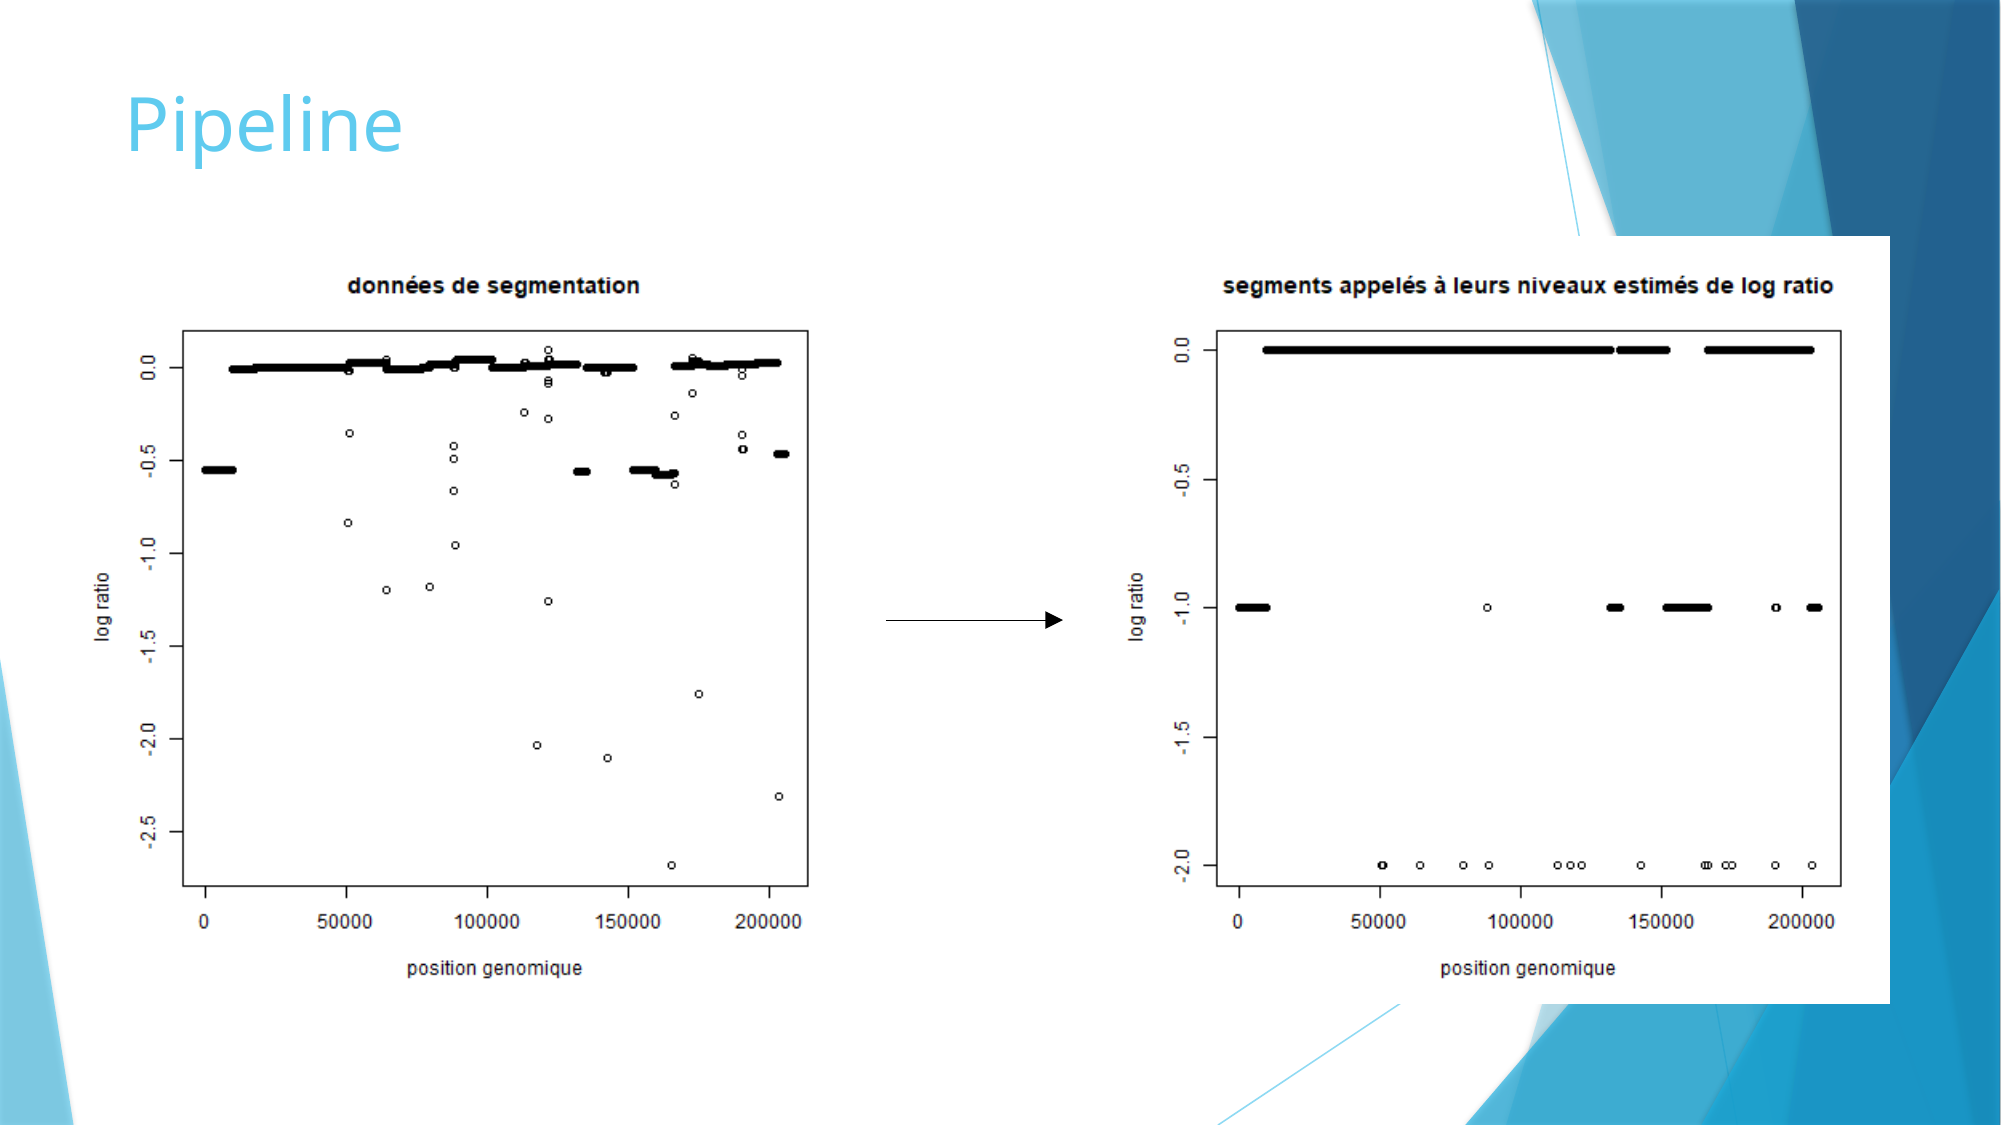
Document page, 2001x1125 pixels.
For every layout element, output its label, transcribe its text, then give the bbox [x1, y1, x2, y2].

picture [88, 236, 857, 1004]
title Pipeline [109, 68, 1520, 286]
picture [1122, 236, 1890, 1004]
